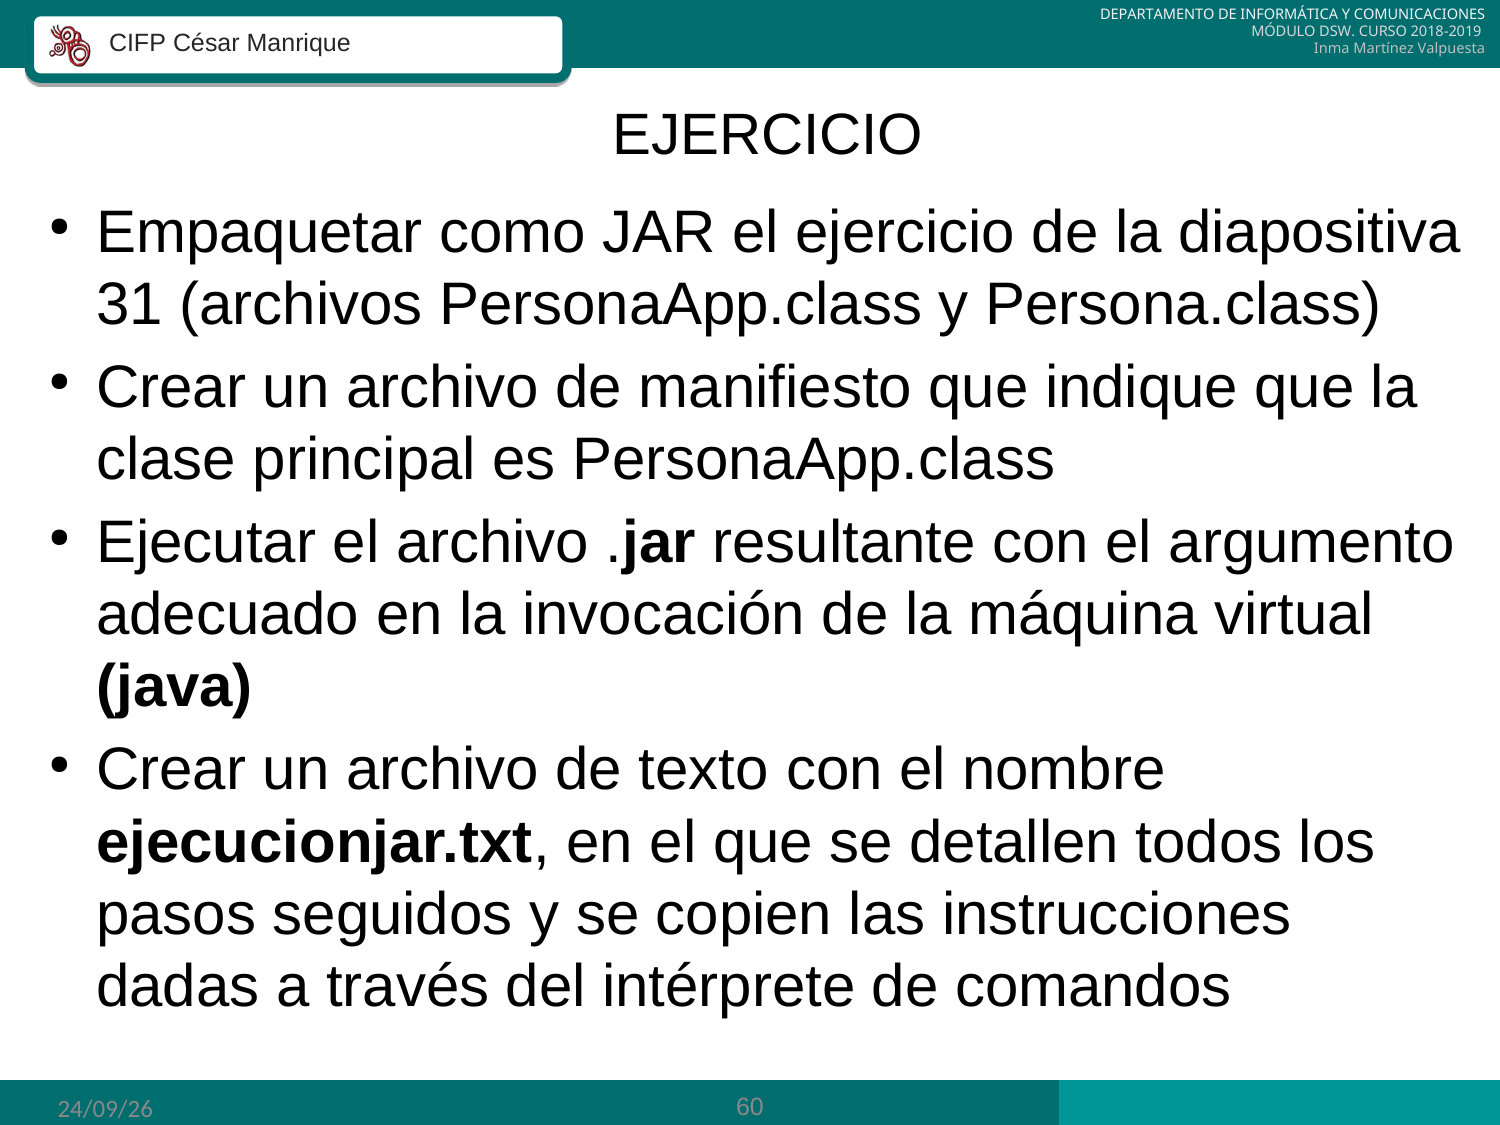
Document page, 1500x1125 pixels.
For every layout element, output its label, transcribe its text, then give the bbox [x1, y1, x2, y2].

text_box <número> [512, 1082, 988, 1125]
text_box 18/09/18 [42, 1085, 344, 1125]
list Empaquetar como JAR el ejercicio de la diapositiva 31 (archivos PersonaApp.class y Persona.class) Crear un archivo de manifiesto que indique que la clase principal es PersonaApp.class Ejecutar el archivo .jar resultante con el argumento adecuado en la invocación de la máquina virtual (java) Crear un archivo de texto con el nombre ejecucionjar.txt, en el que se detallen todos los pasos seguidos y se copien las instrucciones dadas a través del intérprete de comandos [17, 184, 1483, 1059]
title EJERCICIO [17, 90, 1483, 173]
picture [47, 23, 93, 67]
